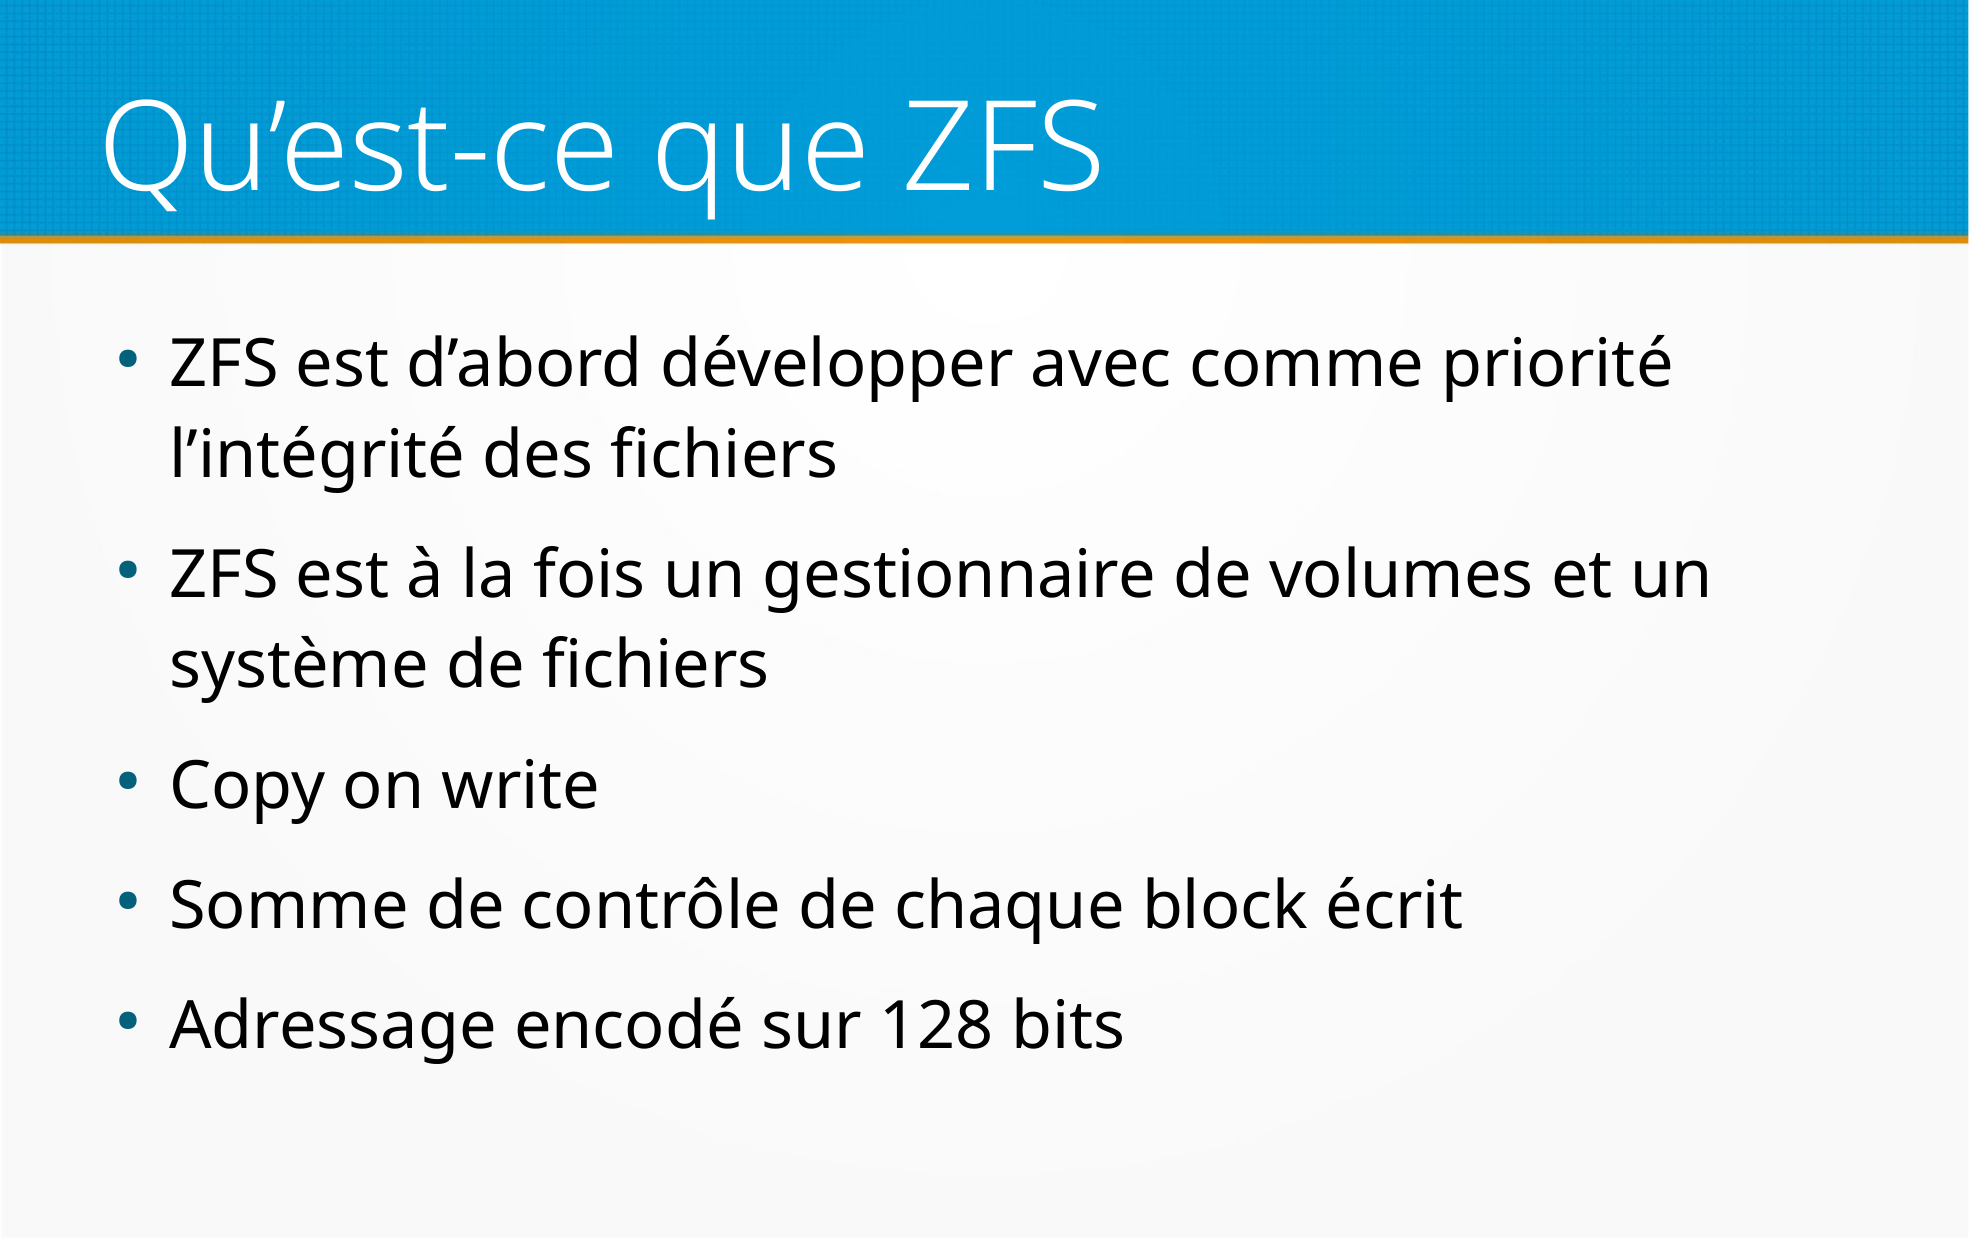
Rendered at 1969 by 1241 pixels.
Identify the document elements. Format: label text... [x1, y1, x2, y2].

list ZFS est d’abord développer avec comme priorité l’intégrité des fichiers ZFS est à la fois un gestionnaire de volumes et un système de fichiers Copy on write Somme de contrôle de chaque block écrit Adressage encodé sur 128 bits [98, 315, 1861, 1081]
picture [0, 233, 1969, 1241]
title Qu’est-ce que ZFS [98, 19, 1870, 227]
